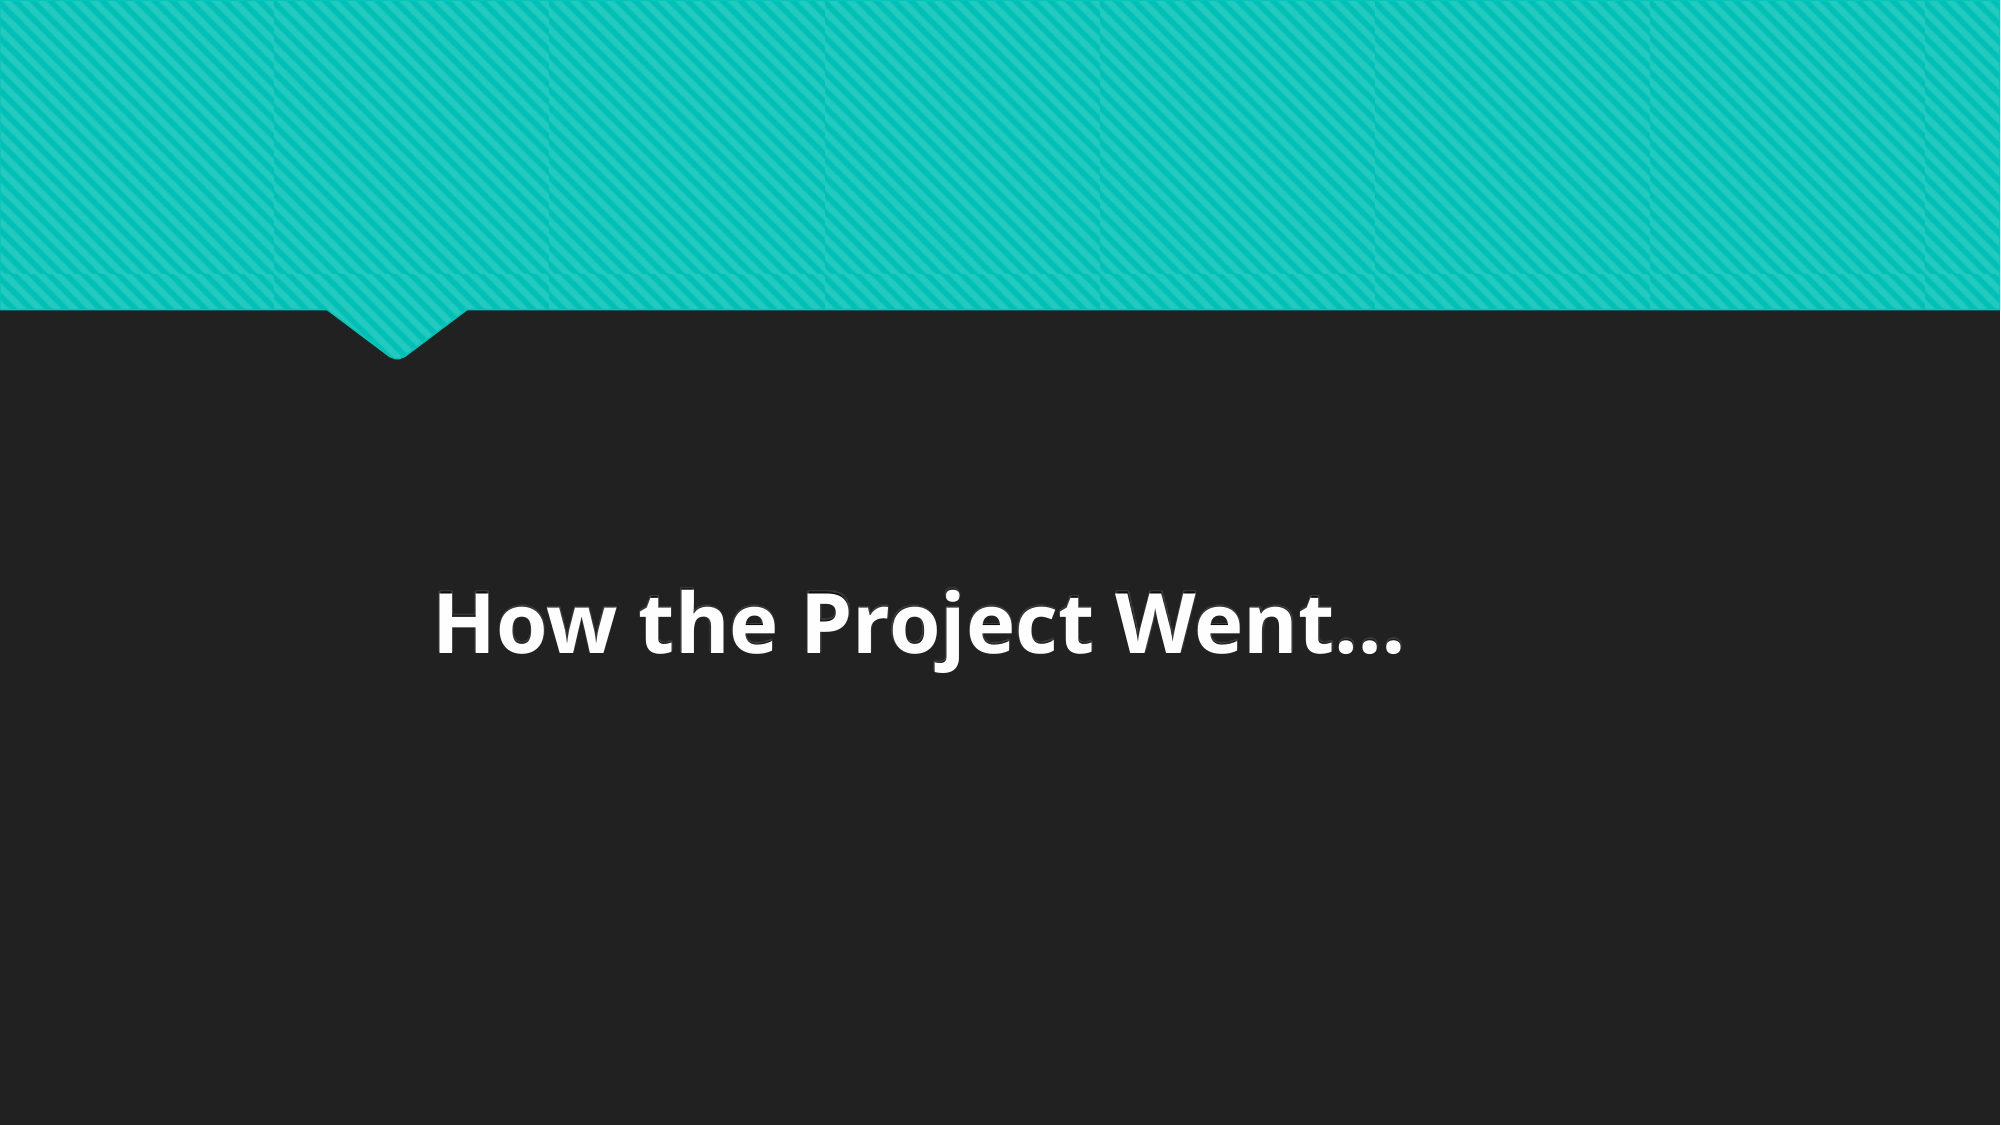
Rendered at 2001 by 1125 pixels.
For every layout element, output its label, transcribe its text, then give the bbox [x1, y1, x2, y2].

title How the Project Went… [342, 447, 1886, 678]
